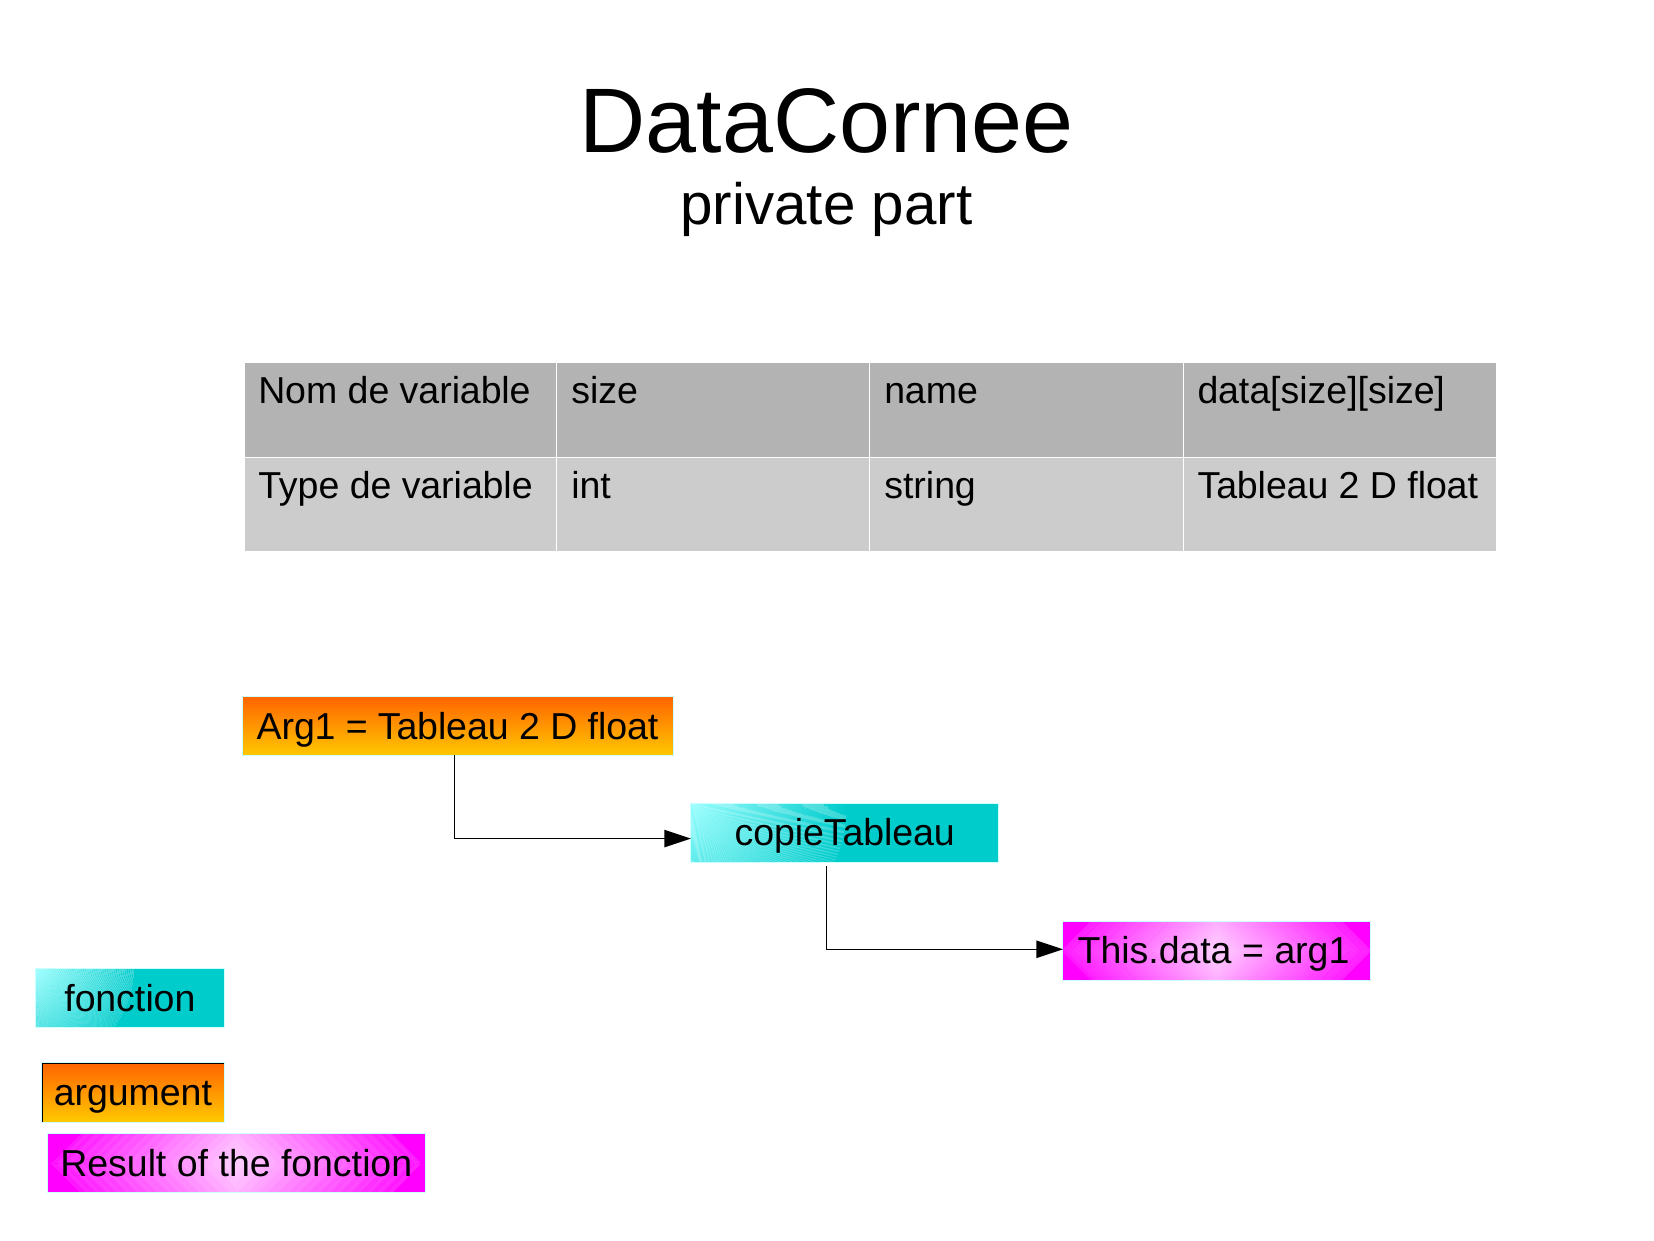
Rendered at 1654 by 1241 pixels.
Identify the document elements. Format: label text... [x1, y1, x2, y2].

table_header Nom de variable [245, 363, 556, 457]
table_header data[size][size] [1184, 363, 1496, 457]
table_header size [557, 363, 869, 457]
text_box argument [41, 1062, 225, 1123]
table_cell Type de variable [245, 458, 556, 551]
text_box This.data = arg1 [1062, 921, 1371, 981]
text_box fonction [35, 968, 225, 1028]
table_cell int [557, 458, 869, 551]
table_cell string [870, 458, 1183, 551]
text_box copieTableau [690, 803, 999, 863]
text_box Arg1 = Tableau 2 D float [242, 696, 674, 756]
title DataCornee private part [82, 49, 1571, 257]
text_box Result of the fonction [47, 1133, 426, 1193]
table_cell Tableau 2 D float [1184, 458, 1496, 551]
table_header name [870, 363, 1183, 457]
